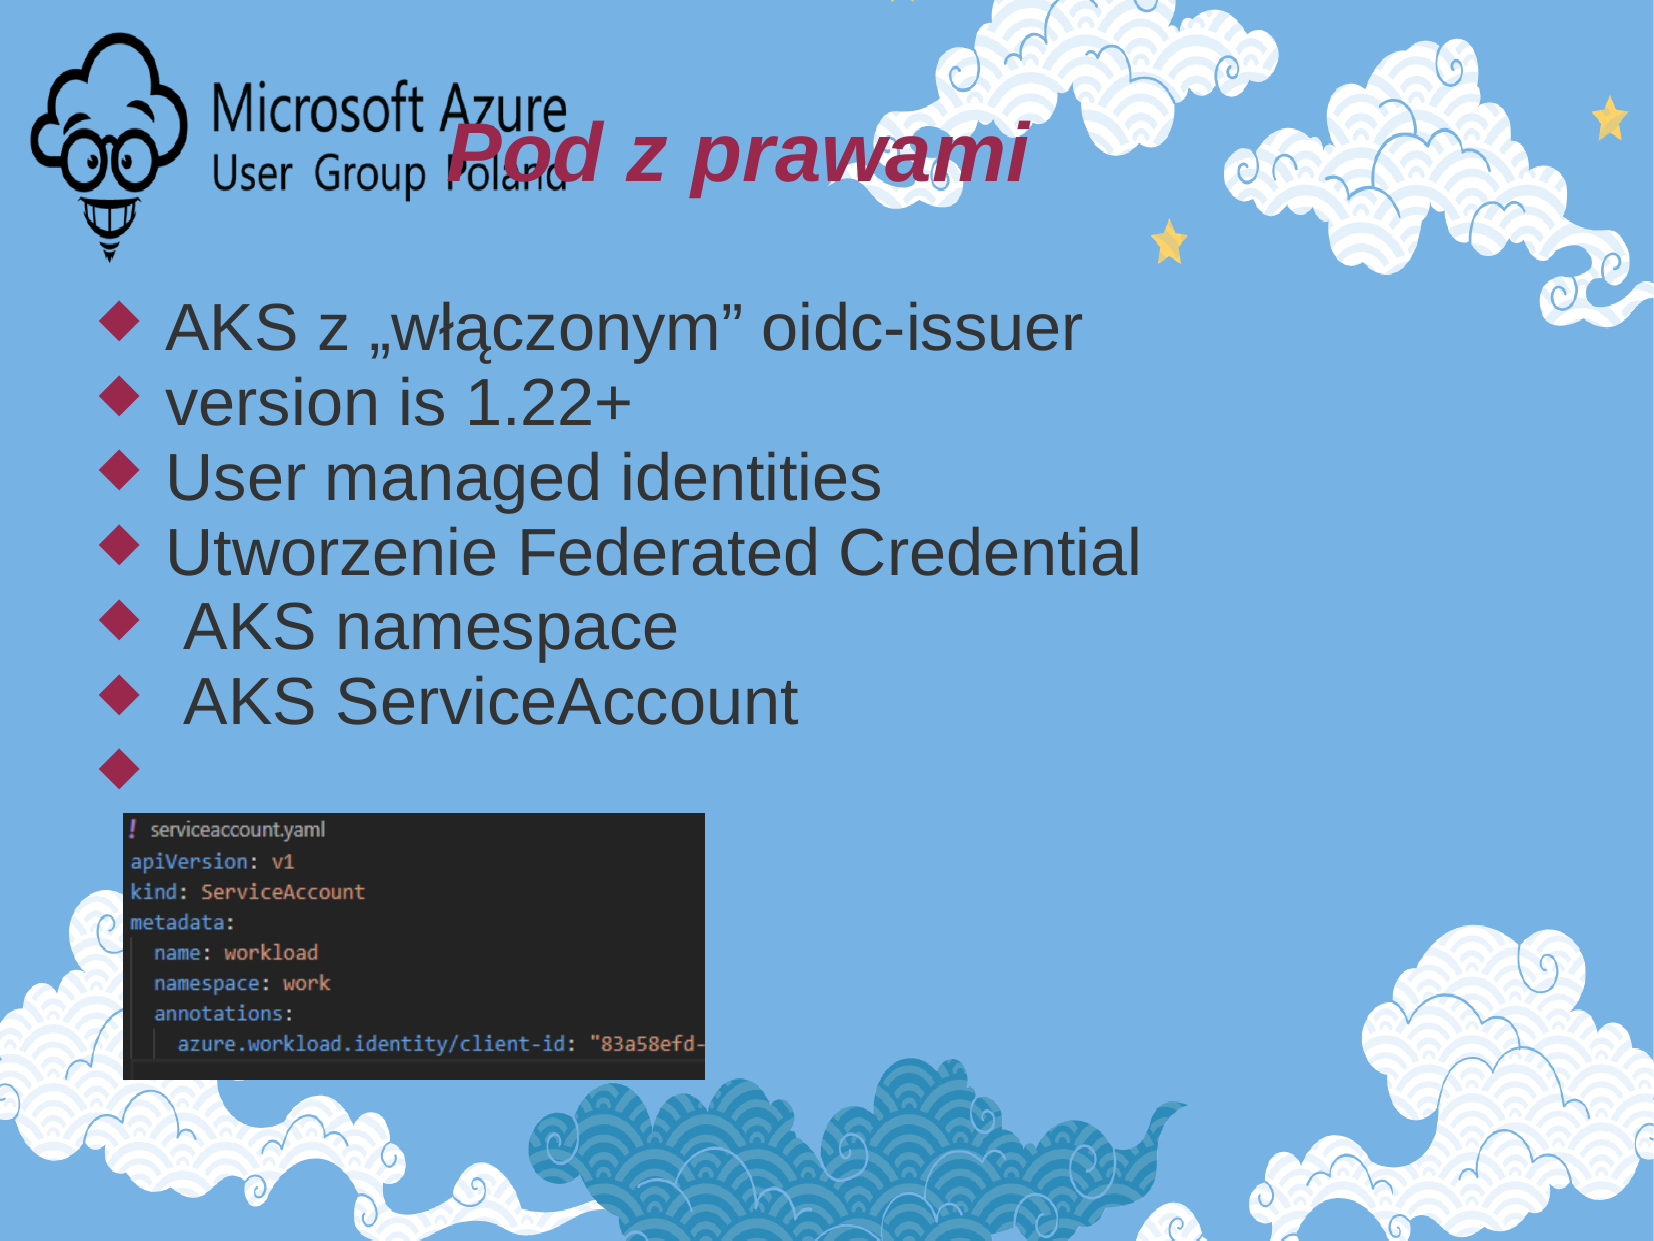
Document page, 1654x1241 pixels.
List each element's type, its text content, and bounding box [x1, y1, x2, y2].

list AKS z „włączonym” oidc-issuer version is 1.22+ User managed identities Utworzenie Federated Credential AKS namespace AKS ServiceAccount [82, 290, 1418, 814]
title Pod z prawami [59, 49, 1418, 257]
picture [0, 0, 1654, 1241]
